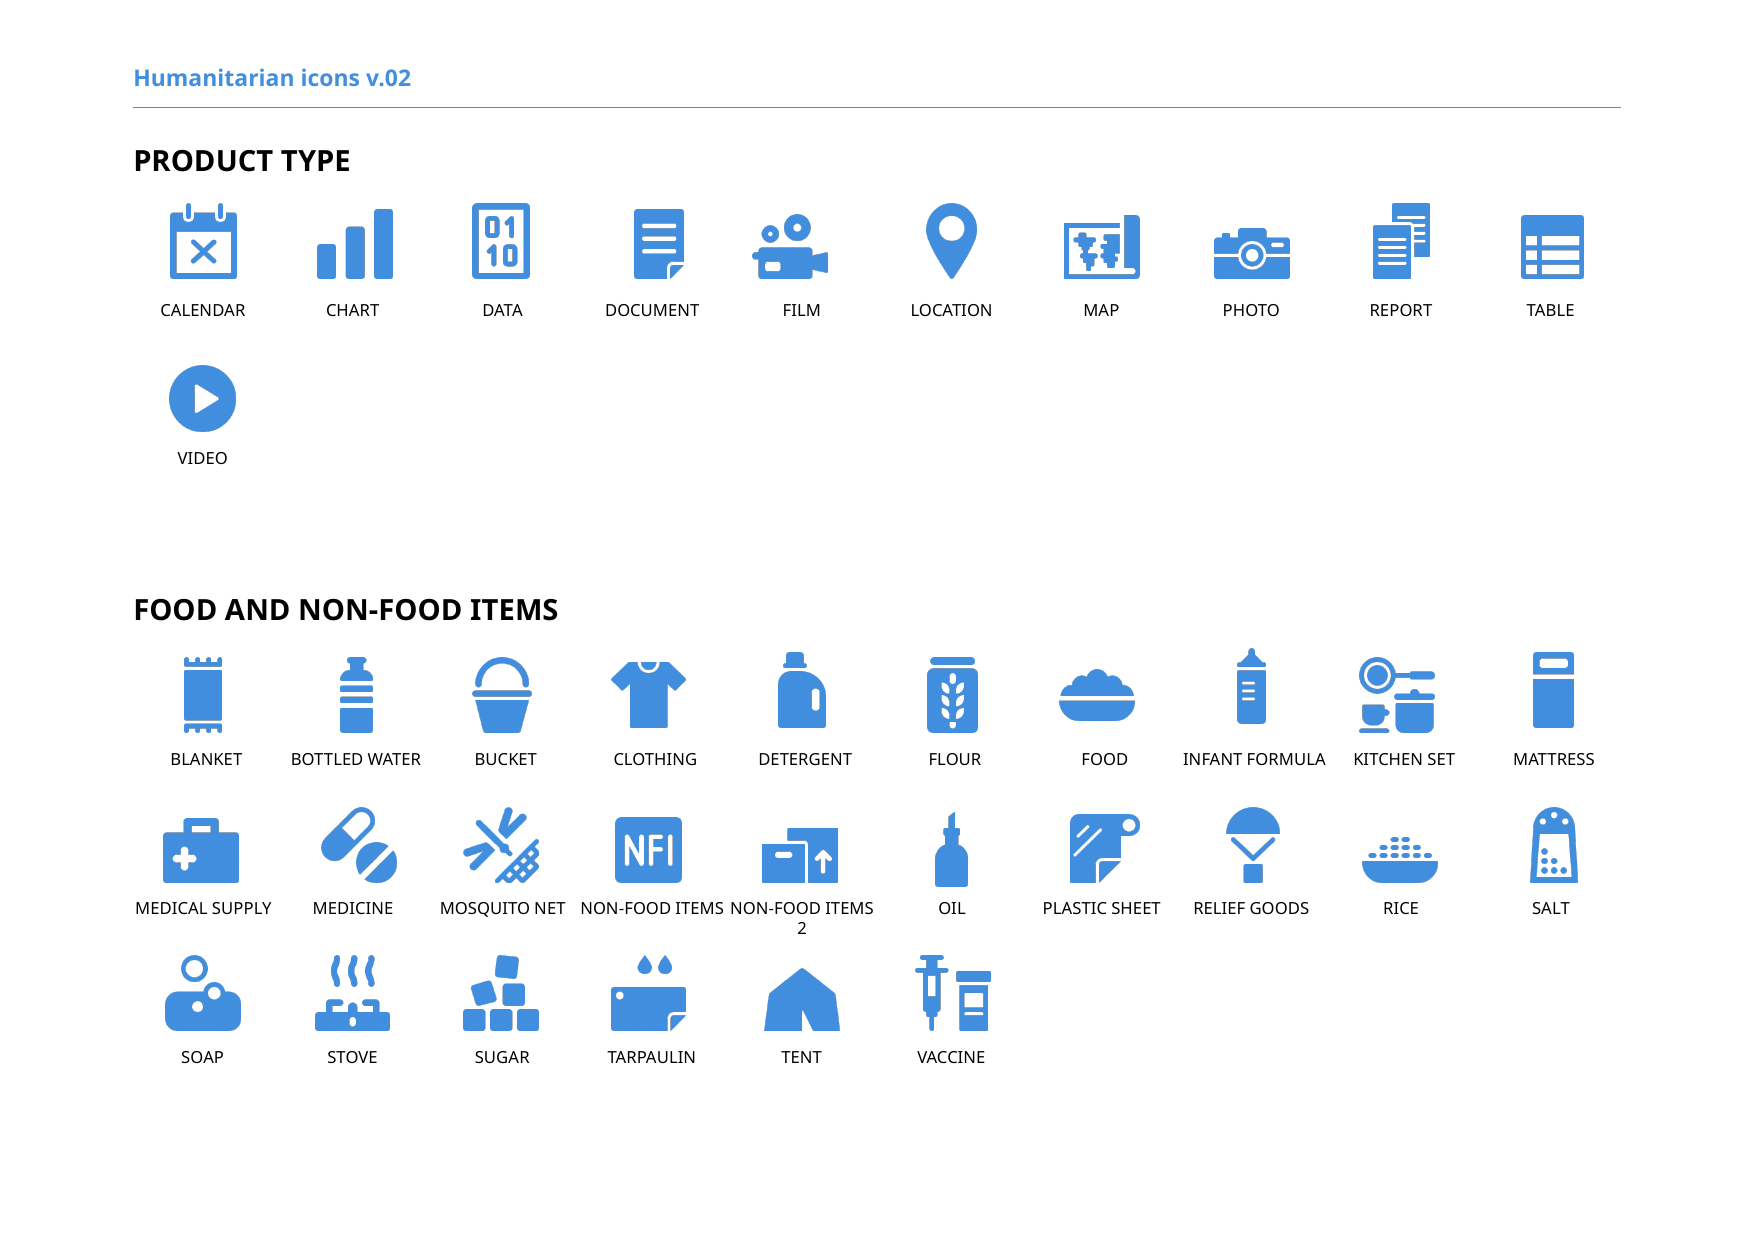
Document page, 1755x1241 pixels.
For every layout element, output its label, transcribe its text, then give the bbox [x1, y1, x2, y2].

text_box NON-FOOD ITEMS [577, 897, 727, 943]
text_box STOVE [277, 1046, 427, 1092]
text_box DOCUMENT [577, 299, 727, 345]
text_box LOCATION [876, 299, 1026, 345]
picture [321, 807, 397, 883]
picture [611, 662, 686, 729]
text_box FILM [727, 299, 876, 345]
text_box BLANKET [131, 749, 281, 794]
picture [1533, 652, 1574, 728]
picture [1359, 657, 1435, 733]
picture [1237, 648, 1266, 724]
text_box MATTRESS [1479, 749, 1630, 794]
picture [764, 968, 840, 1031]
text_box PHOTO [1176, 299, 1325, 345]
picture [1059, 669, 1135, 722]
picture [762, 828, 838, 883]
picture [340, 657, 373, 733]
text_box CALENDAR [128, 299, 277, 345]
picture [752, 214, 828, 279]
text_box FOOD [1029, 749, 1179, 794]
picture [1530, 807, 1578, 883]
picture [472, 203, 530, 279]
list Humanitarian icons v.02 [133, 63, 1659, 189]
text_box VIDEO [127, 448, 278, 493]
picture [472, 657, 532, 733]
text_box OIL [877, 897, 1026, 943]
picture [615, 817, 682, 883]
text_box BUCKET [430, 749, 580, 794]
text_box TARPAULIN [577, 1046, 726, 1092]
text_box RICE [1326, 897, 1475, 943]
text_box VACCINE [876, 1046, 1027, 1092]
text_box CLOTHING [580, 749, 730, 794]
text_box PLASTIC SHEET [1026, 897, 1176, 943]
text_box TABLE [1475, 299, 1626, 345]
text_box INFANT FORMULA [1179, 749, 1329, 794]
text_box PRODUCT TYPE [133, 142, 771, 180]
text_box KITCHEN SET [1329, 749, 1479, 794]
picture [1373, 203, 1430, 279]
picture [170, 203, 237, 279]
picture [634, 209, 684, 279]
picture [463, 955, 539, 1031]
picture [778, 652, 826, 728]
text_box REPORT [1325, 299, 1475, 345]
text_box DETERGENT [730, 749, 880, 794]
picture [184, 657, 222, 733]
picture [1214, 228, 1290, 279]
text_box SOAP [127, 1046, 277, 1092]
text_box SALT [1475, 897, 1626, 943]
text_box DATA [427, 299, 577, 345]
text_box MEDICINE [278, 897, 427, 943]
picture [611, 955, 686, 1031]
text_box CHART [277, 299, 427, 345]
picture [1362, 837, 1438, 883]
text_box MOSQUITO NET [427, 897, 577, 943]
text_box NON-FOOD ITEMS 2 [727, 897, 877, 943]
picture [1070, 814, 1140, 883]
picture [163, 818, 239, 883]
text_box MEDICAL SUPPLY [128, 897, 278, 943]
text_box FOOD AND NON-FOOD ITEMS [133, 591, 801, 626]
picture [935, 812, 968, 888]
picture [1064, 215, 1140, 279]
picture [1226, 807, 1280, 883]
picture [463, 807, 539, 883]
text_box BOTTLED WATER [281, 749, 430, 794]
text_box SUGAR [427, 1046, 577, 1092]
picture [169, 365, 236, 432]
picture [926, 203, 977, 279]
picture [915, 955, 991, 1031]
text_box FLOUR [880, 749, 1029, 794]
picture [165, 955, 241, 1031]
text_box MAP [1026, 299, 1176, 345]
picture [315, 955, 390, 1031]
picture [1521, 215, 1584, 279]
text_box TENT [726, 1046, 876, 1092]
picture [317, 209, 393, 279]
picture [927, 657, 978, 733]
text_box RELIEF GOODS [1176, 897, 1326, 943]
